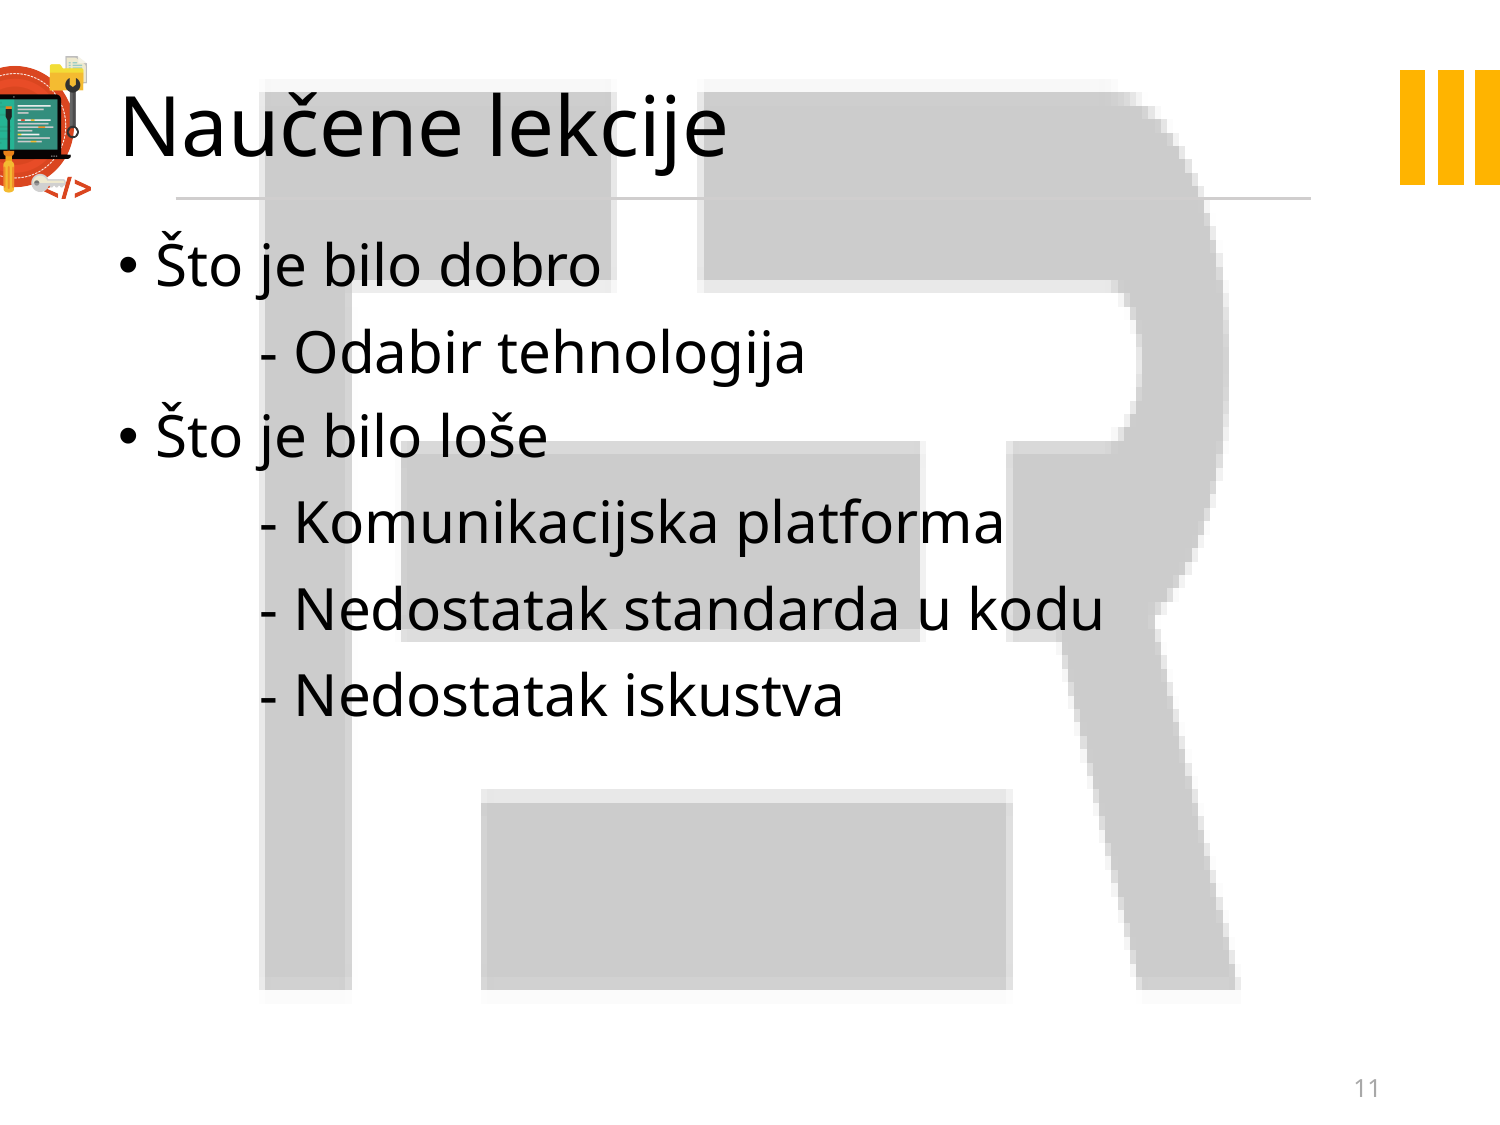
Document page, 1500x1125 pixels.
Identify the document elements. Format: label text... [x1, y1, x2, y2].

list Što je bilo dobro - Odabir tehnologija Što je bilo loše - Komunikacijska platforma - Nedostatak standarda u kodu - Nedostatak iskustva [103, 228, 1397, 1038]
title Naučene lekcije [103, 59, 1397, 199]
